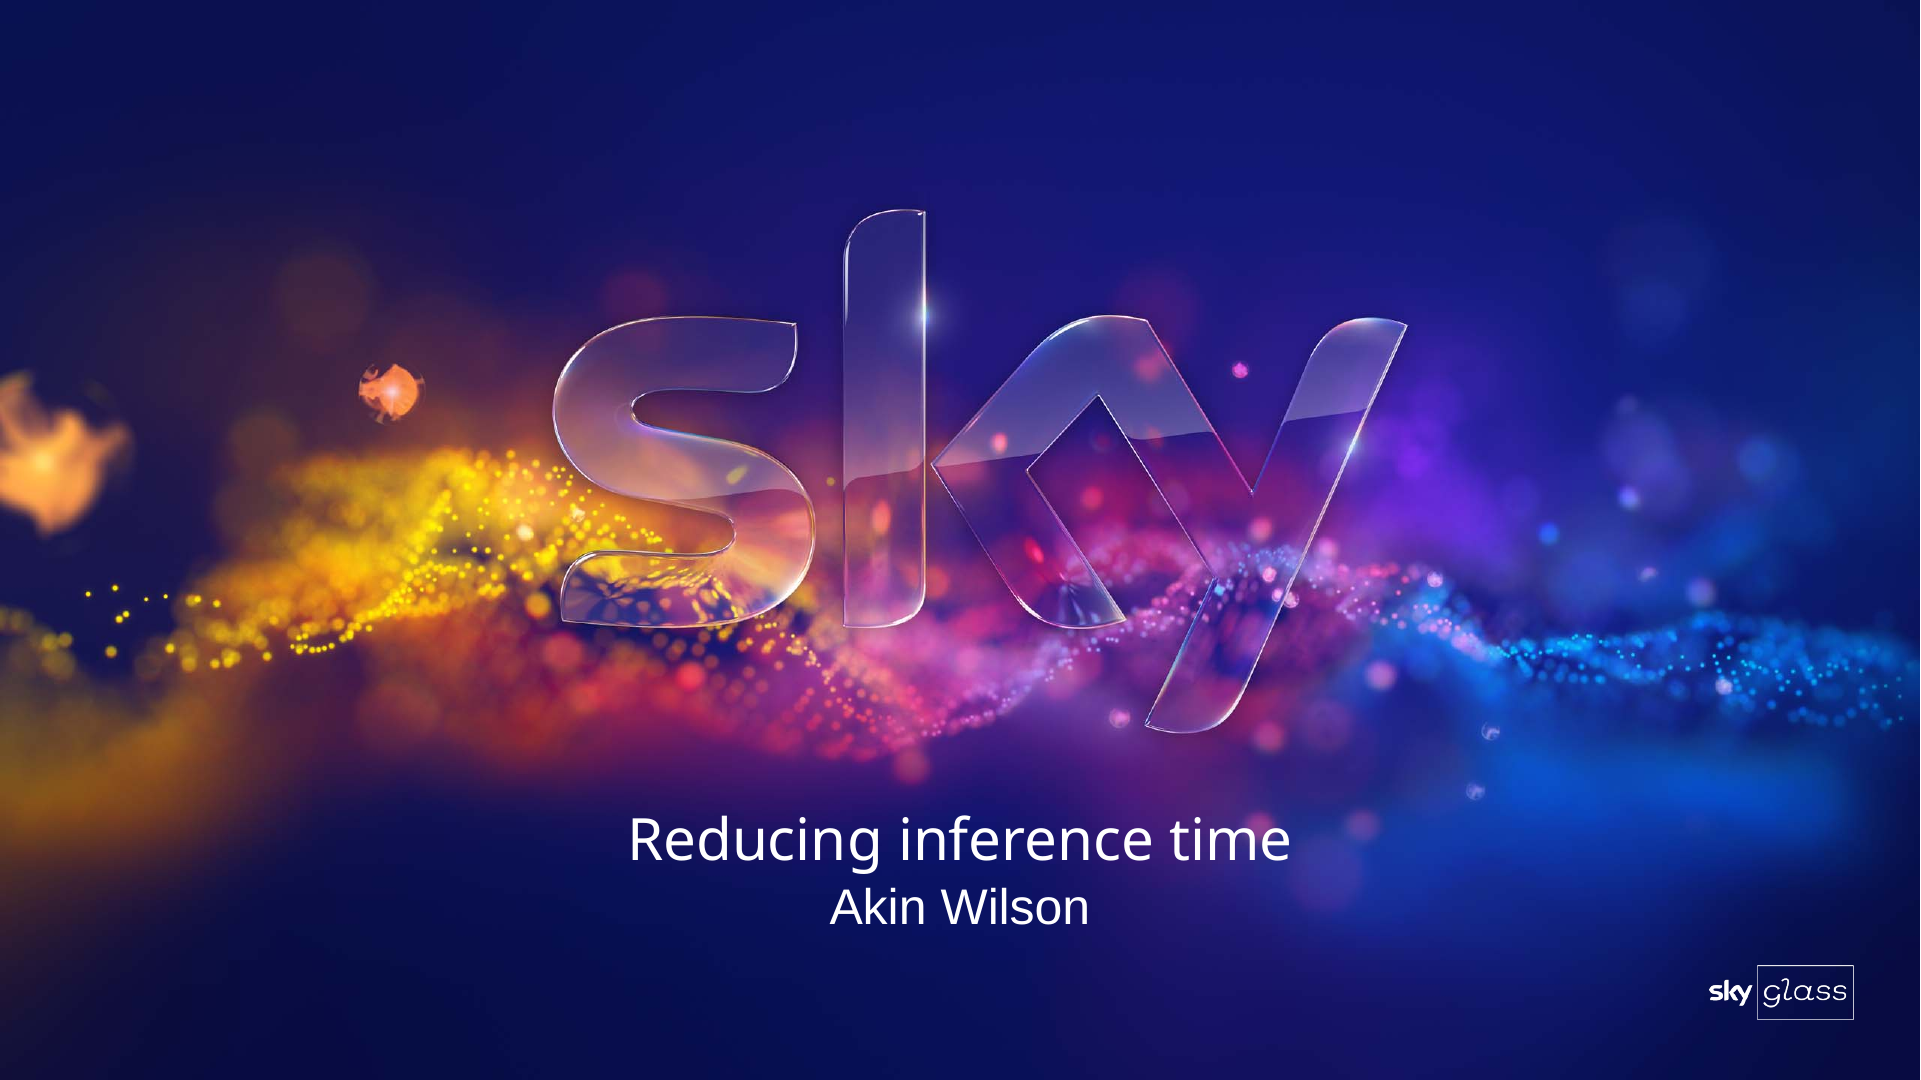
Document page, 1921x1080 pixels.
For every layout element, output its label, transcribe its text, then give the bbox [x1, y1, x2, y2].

picture [0, 0, 1920, 1080]
title Reducing inference time [97, 760, 1823, 872]
subtitle Akin Wilson [97, 874, 1823, 985]
